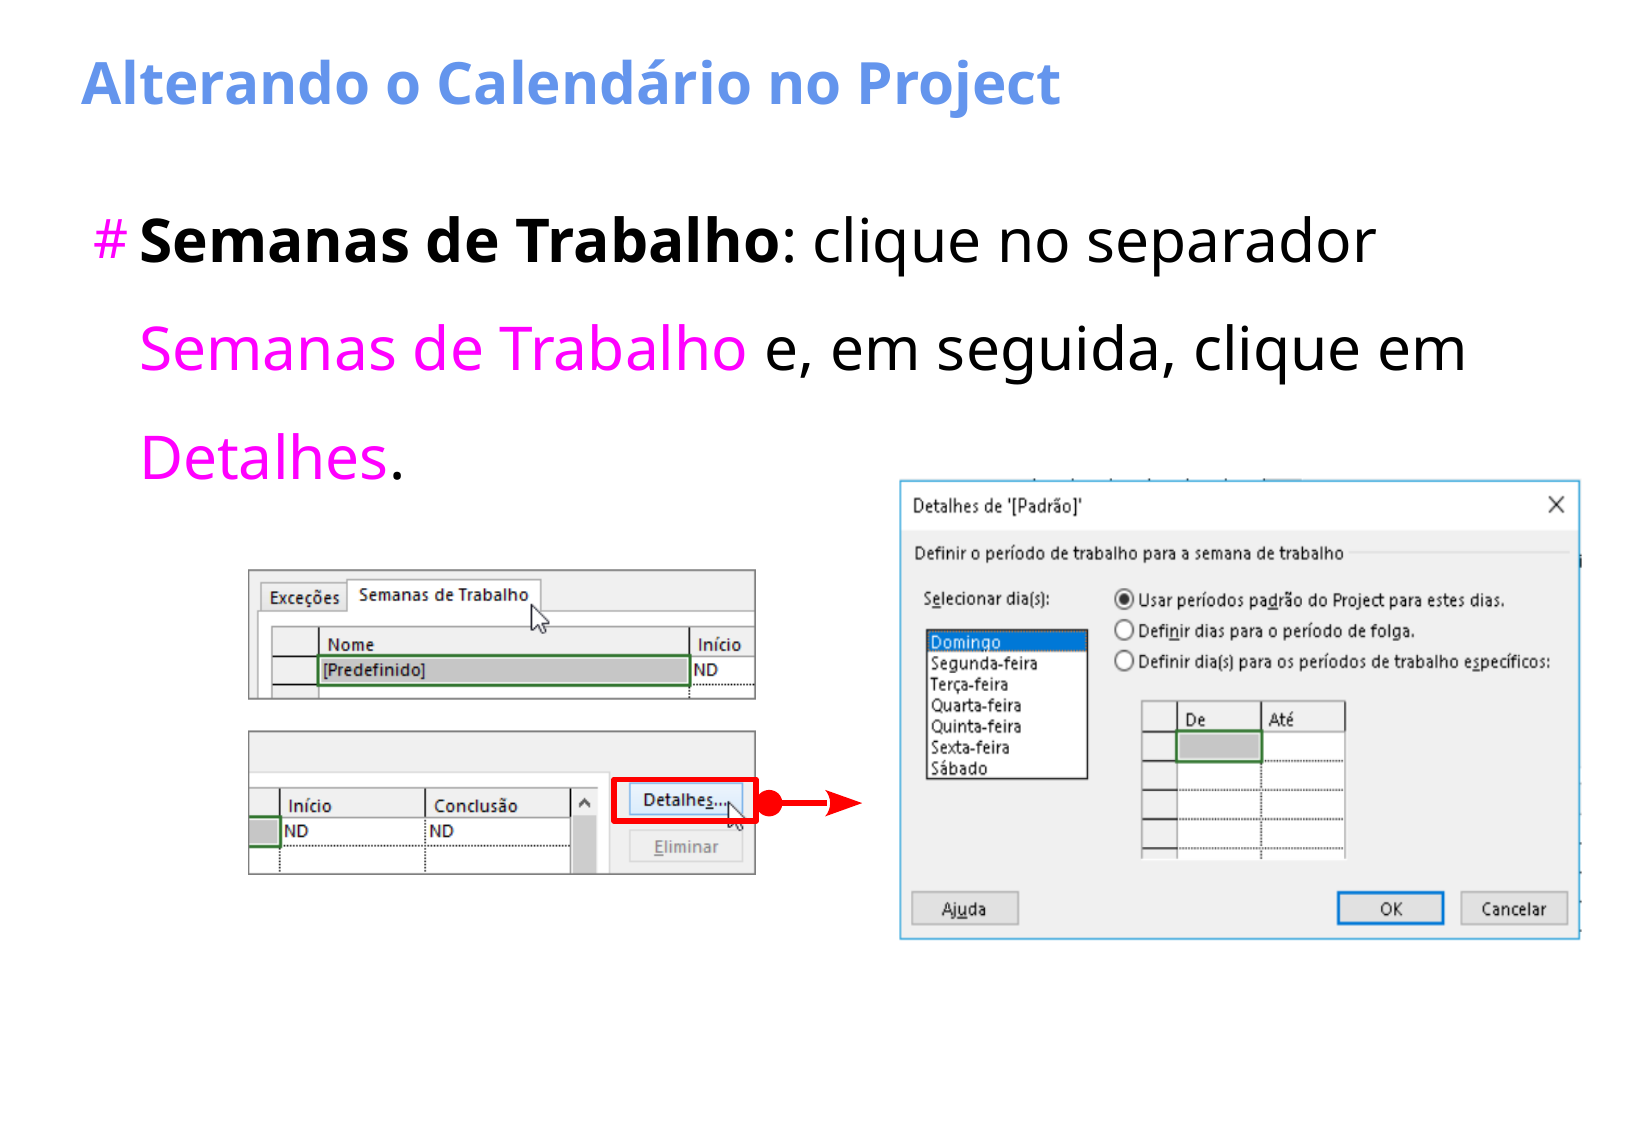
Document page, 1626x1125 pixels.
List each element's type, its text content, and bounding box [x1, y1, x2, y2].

list Semanas de Trabalho: clique no separador Semanas de Trabalho e, em seguida, clique em Detalhes. [81, 165, 1544, 1016]
picture [896, 475, 1583, 945]
picture [248, 561, 756, 875]
picture [617, 782, 753, 818]
title Alterando o Calendário no Project [81, 44, 1544, 119]
